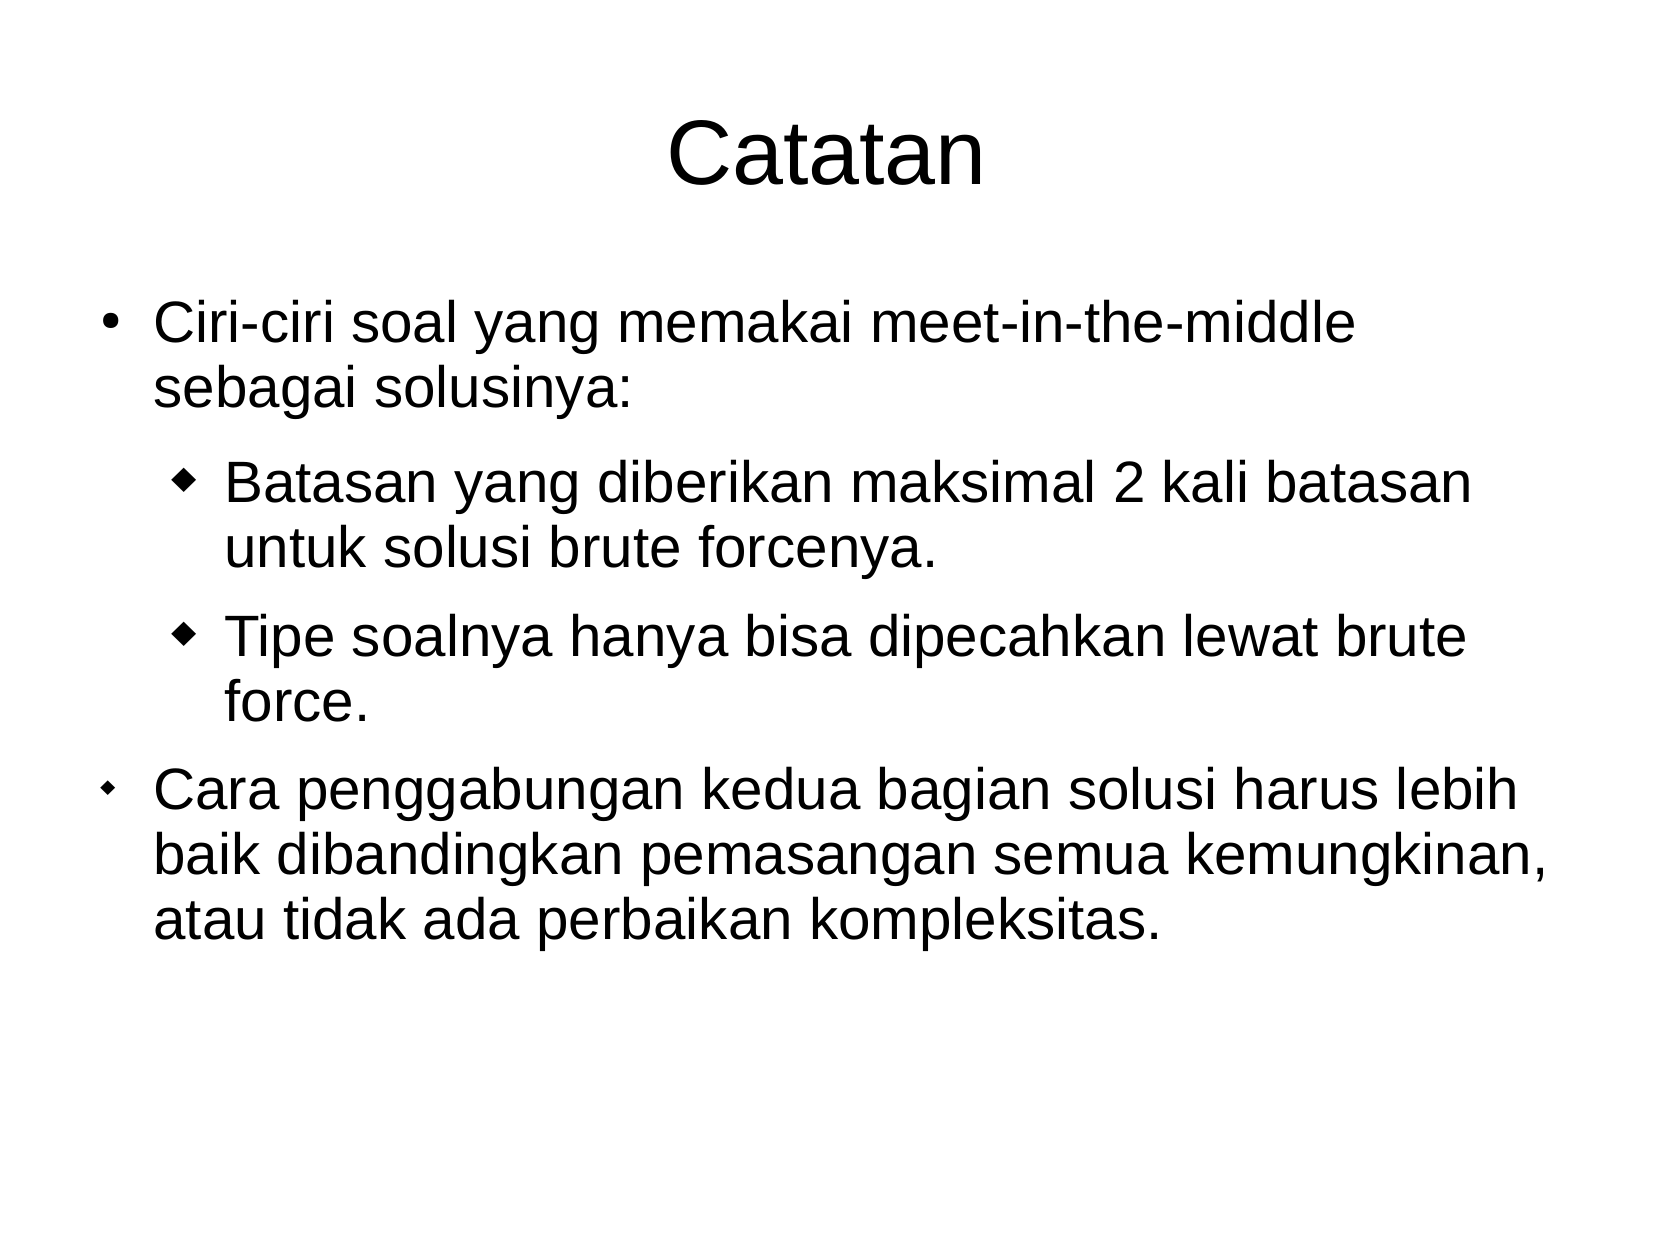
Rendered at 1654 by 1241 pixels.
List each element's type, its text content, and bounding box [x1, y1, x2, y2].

list Ciri-ciri soal yang memakai meet-in-the-middle sebagai solusinya: Batasan yang diberikan maksimal 2 kali batasan untuk solusi brute forcenya. Tipe soalnya hanya bisa dipecahkan lewat brute force. Cara penggabungan kedua bagian solusi harus lebih baik dibandingkan pemasangan semua kemungkinan, atau tidak ada perbaikan kompleksitas. [82, 290, 1571, 1010]
title Catatan [82, 49, 1571, 257]
